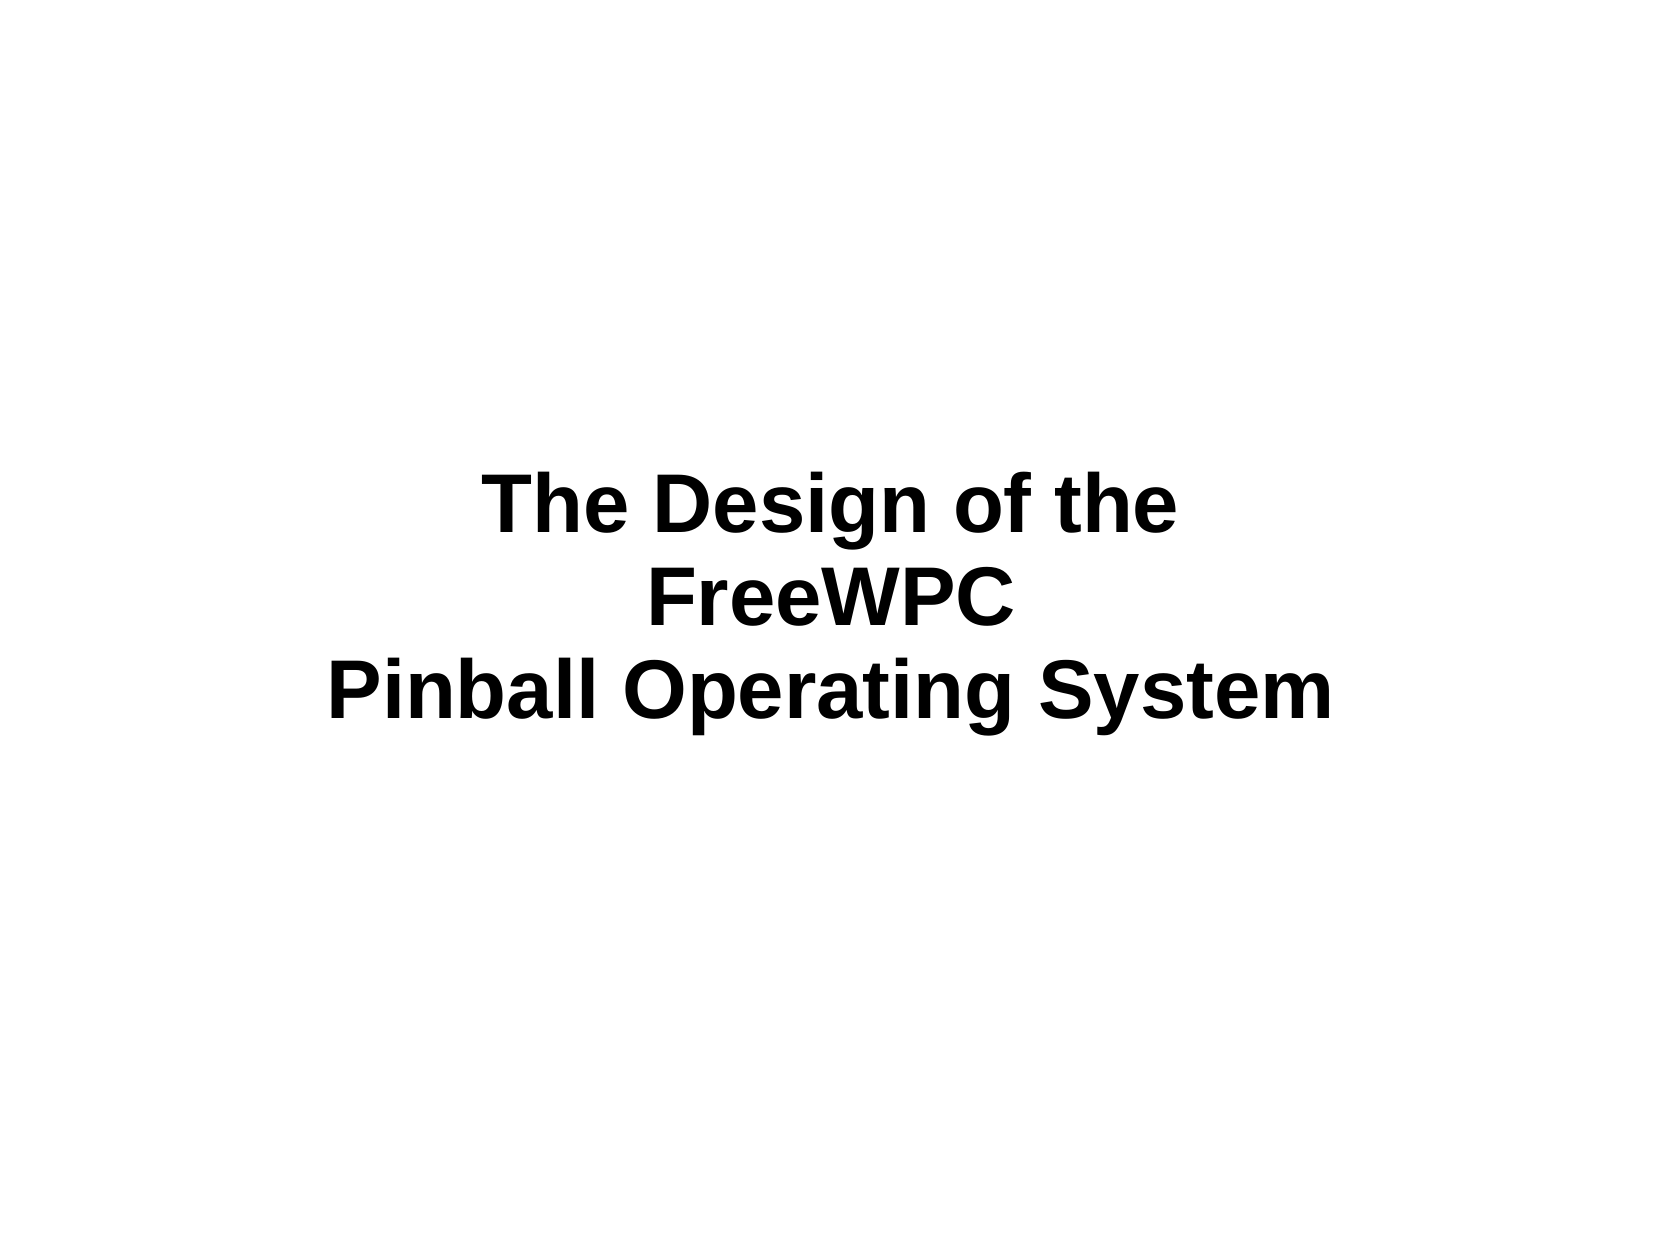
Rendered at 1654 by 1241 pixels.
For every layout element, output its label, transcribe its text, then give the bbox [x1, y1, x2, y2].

text_box The Design of the FreeWPC Pinball Operating System [311, 450, 1351, 744]
